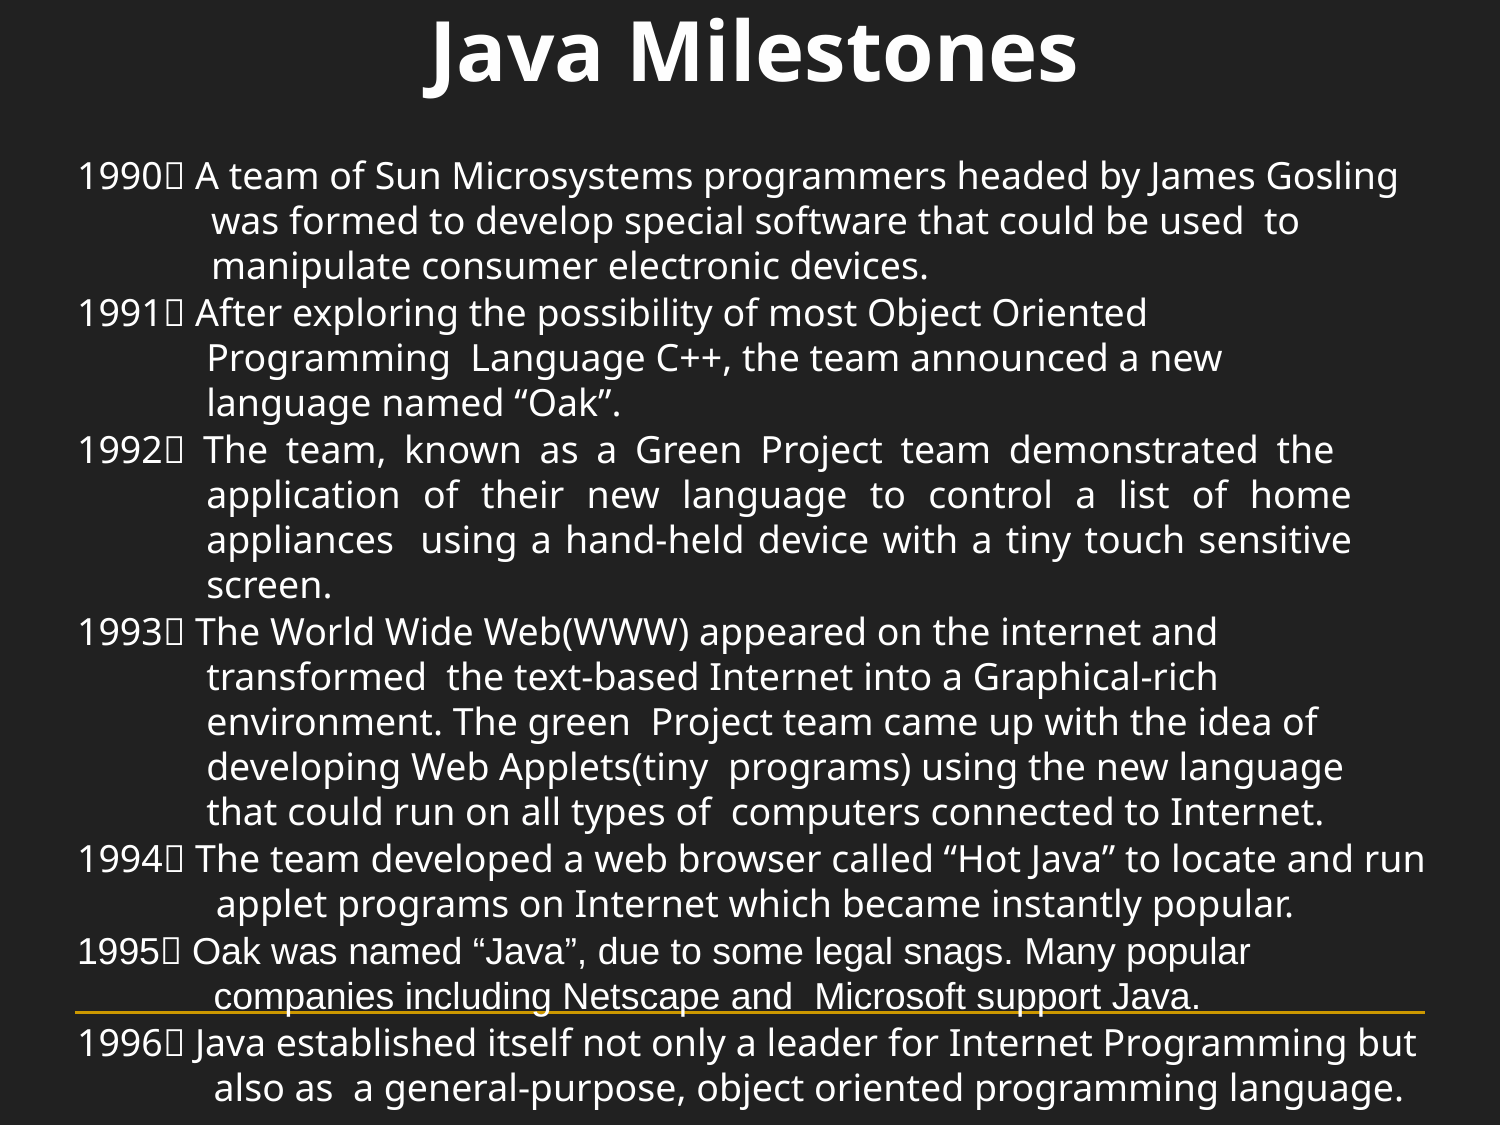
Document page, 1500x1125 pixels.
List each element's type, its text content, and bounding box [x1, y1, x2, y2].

text_box 1990 A team of Sun Microsystems programmers headed by James Gosling was formed to develop special software that could be used to manipulate consumer electronic devices. 1991 After exploring the possibility of most Object Oriented Programming Language C++, the team announced a new language named “Oak”. 1992 The team, known as a Green Project team demonstrated the application of their new language to control a list of home appliances using a hand-held device with a tiny touch sensitive screen. 1993 The World Wide Web(WWW) appeared on the internet and transformed the text-based Internet into a Graphical-rich environment. The green Project team came up with the idea of developing Web Applets(tiny programs) using the new language that could run on all types of computers connected to Internet. 1994 The team developed a web browser called “Hot Java” to locate and run applet programs on Internet which became instantly popular. 1995 Oak was named “Java”, due to some legal snags. Many popular companies including Netscape and Microsoft support Java. 1996 Java established itself not only a leader for Internet Programming but also as a general-purpose, object oriented programming language. [74, 149, 1438, 1125]
title Java Milestones [137, 0, 1372, 149]
